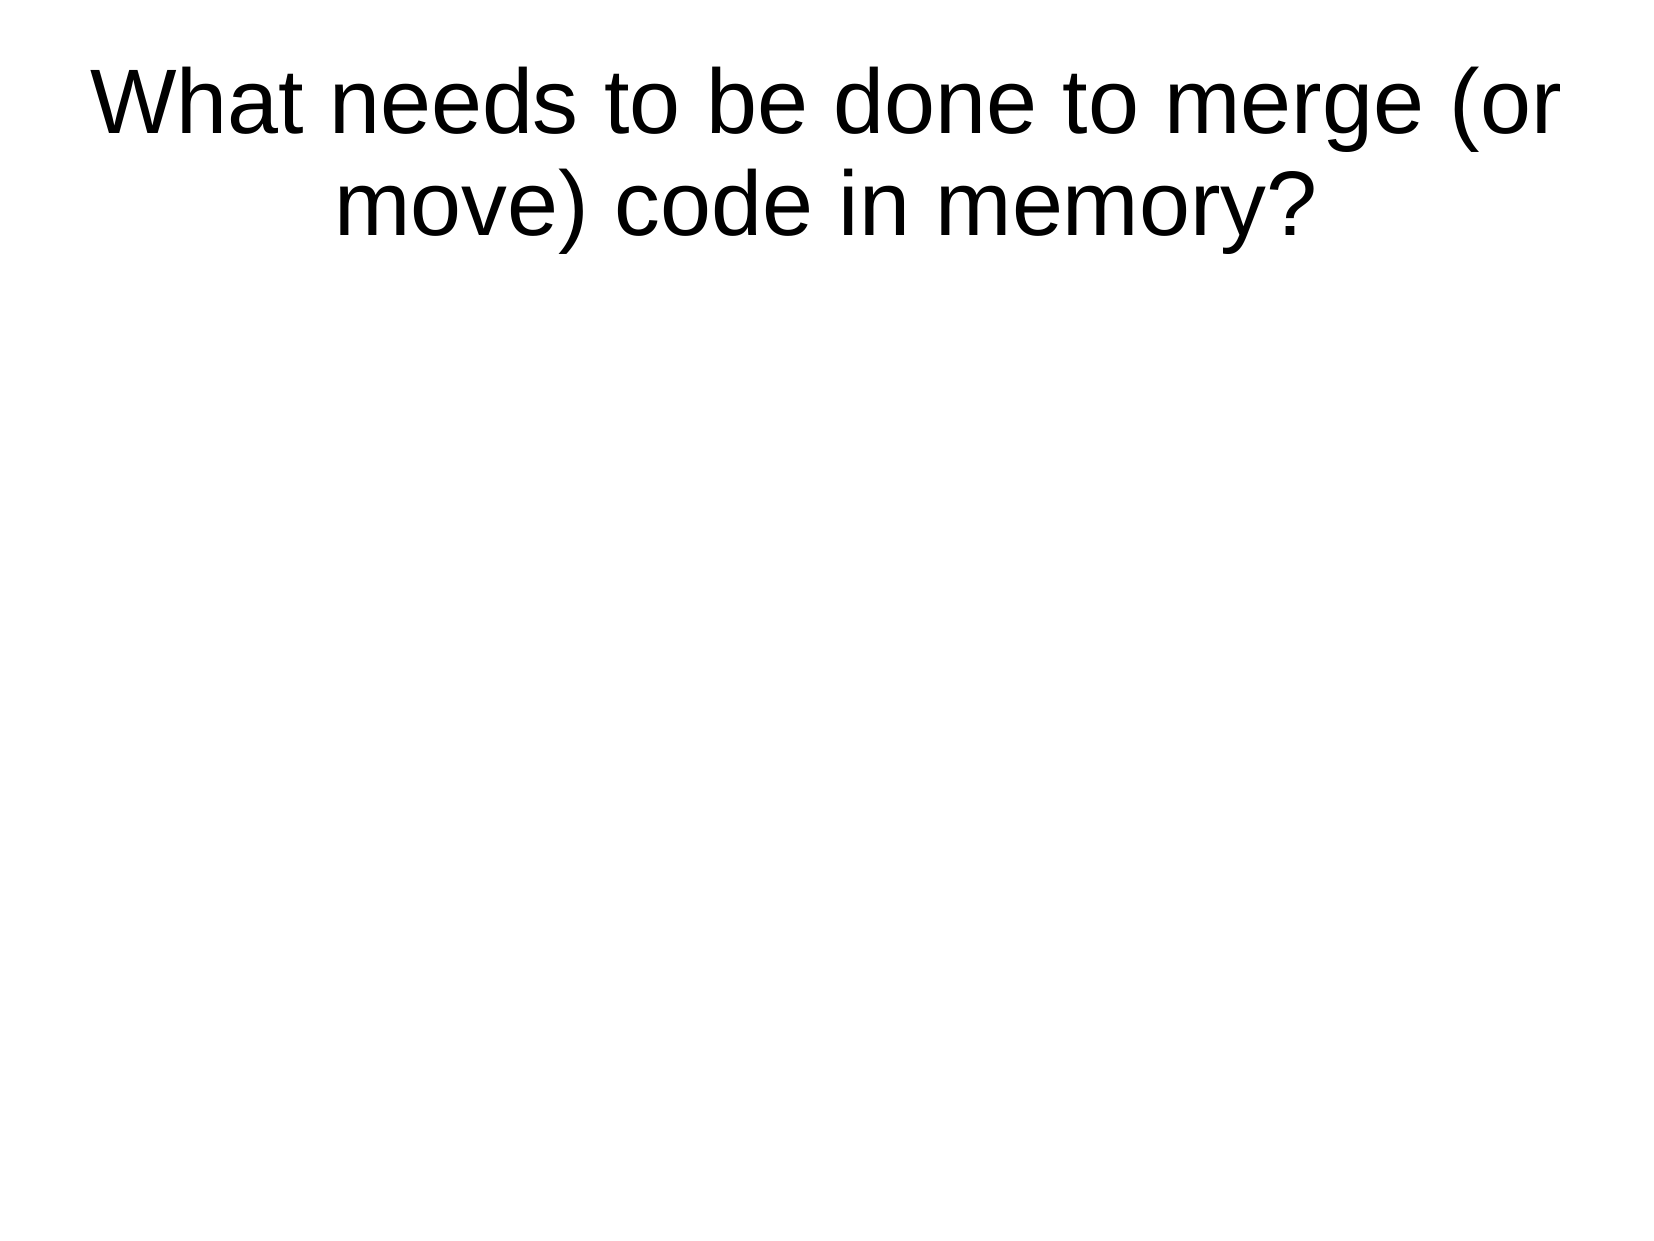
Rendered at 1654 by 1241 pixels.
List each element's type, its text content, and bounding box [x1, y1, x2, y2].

title What needs to be done to merge (or move) code in memory? [82, 49, 1571, 257]
